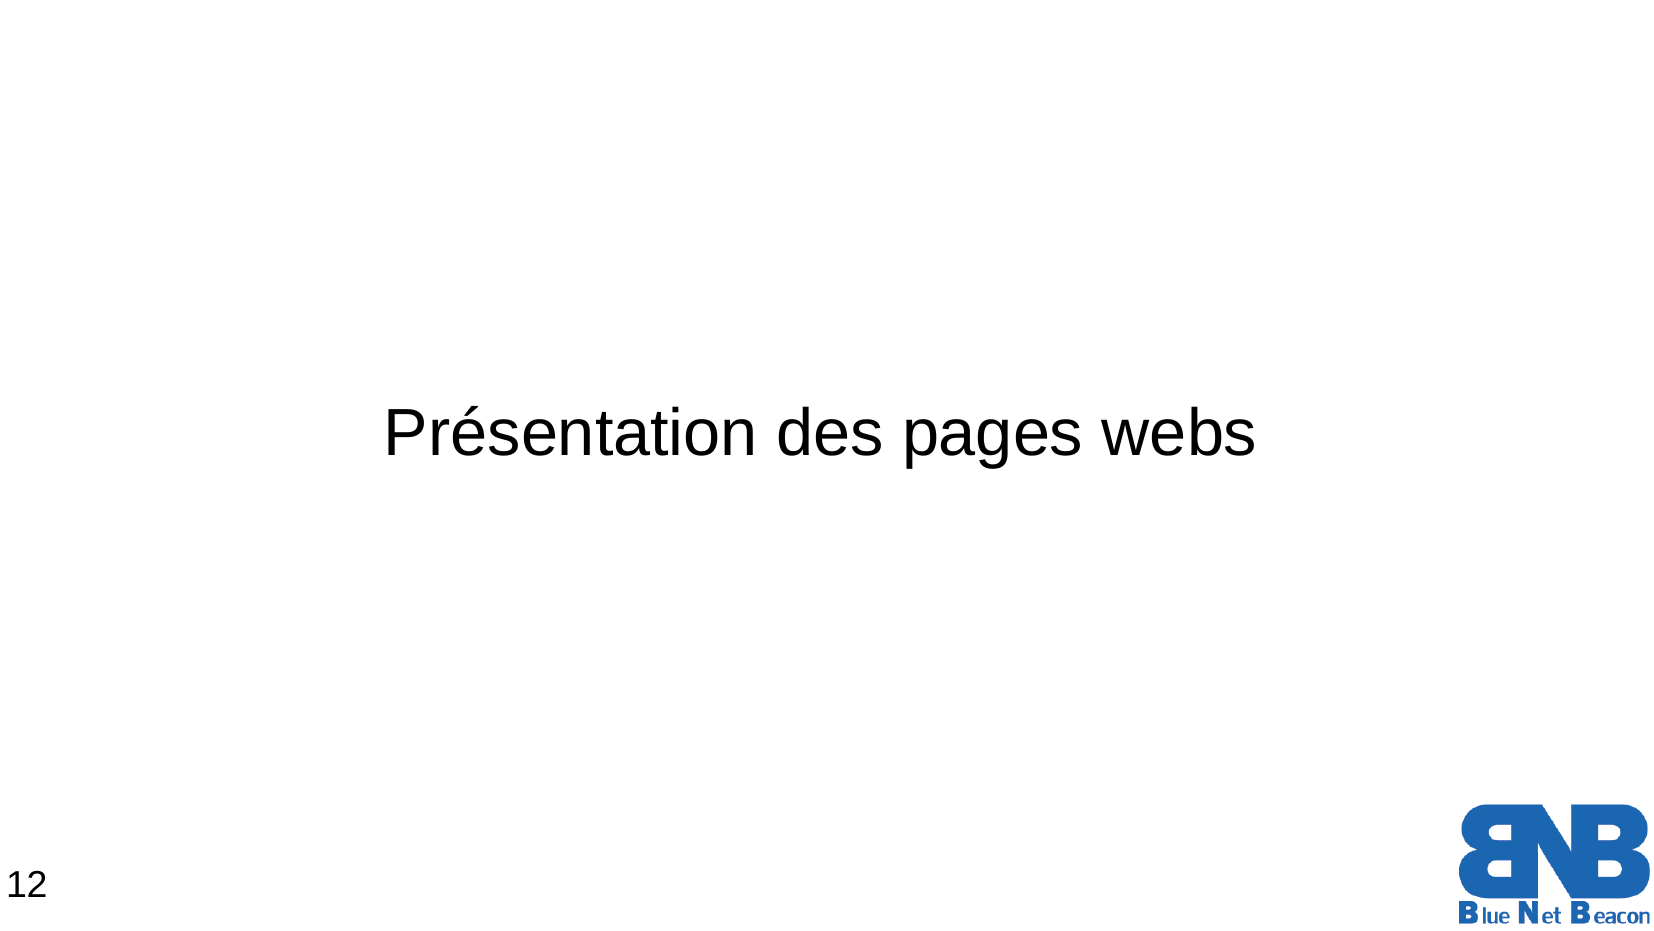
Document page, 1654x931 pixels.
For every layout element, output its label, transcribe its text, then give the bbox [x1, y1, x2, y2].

text_box <numéro> [0, 856, 621, 927]
picture [1459, 797, 1650, 930]
title Présentation des pages webs [76, 354, 1566, 510]
